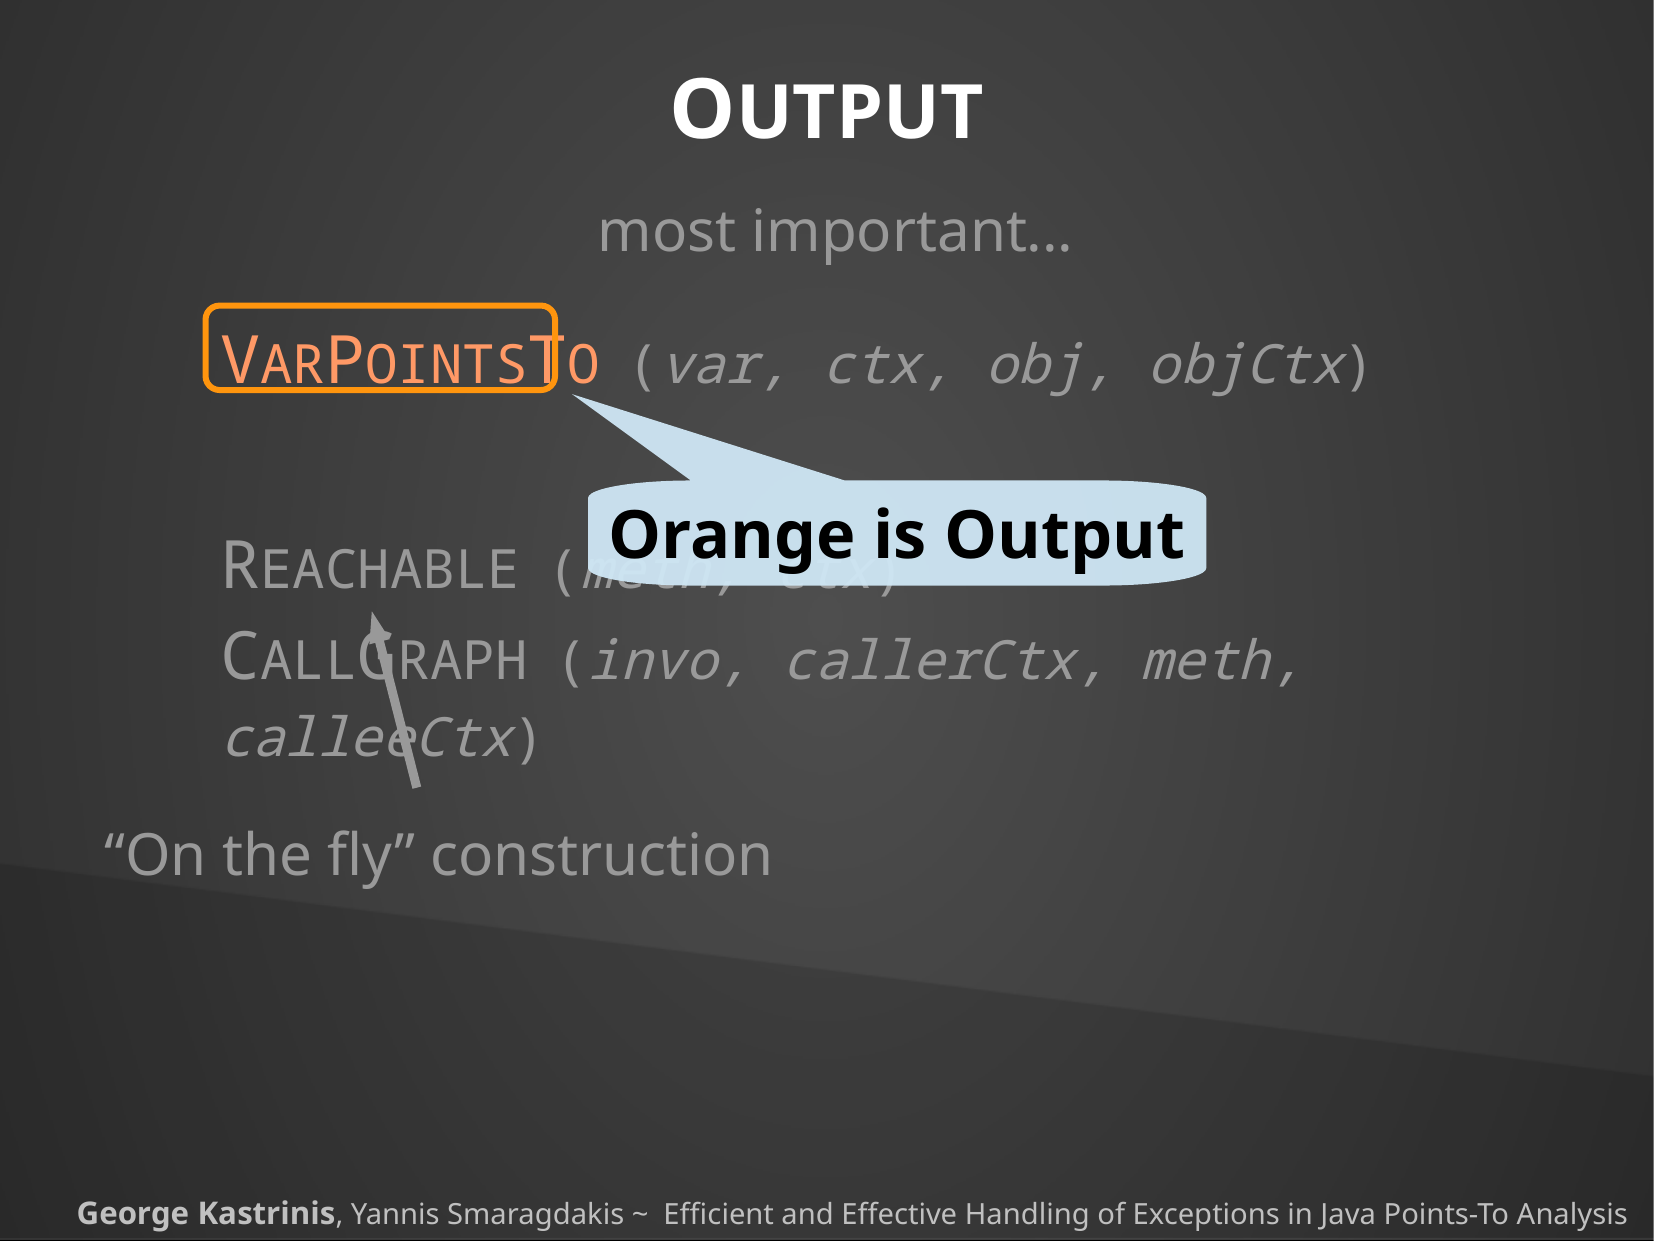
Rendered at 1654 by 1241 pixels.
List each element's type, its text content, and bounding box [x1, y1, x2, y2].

text_box “On the fly” construction [89, 805, 777, 886]
text_box OUTPUT [489, 41, 1165, 151]
text_box VARPOINTSTO (var, ctx, obj, objCtx) REACHABLE (meth, ctx) CALLGRAPH (invo, callerCtx, meth, calleeCtx) [209, 309, 552, 387]
picture [0, 0, 1654, 1241]
text_box most important... [582, 182, 1071, 263]
text_box VARPOINTSTO (var, ctx, obj, objCtx) REACHABLE (meth, ctx) CALLGRAPH (invo, callerCtx, meth, calleeCtx) [205, 304, 1449, 603]
text_box Orange is Output [572, 394, 1207, 586]
